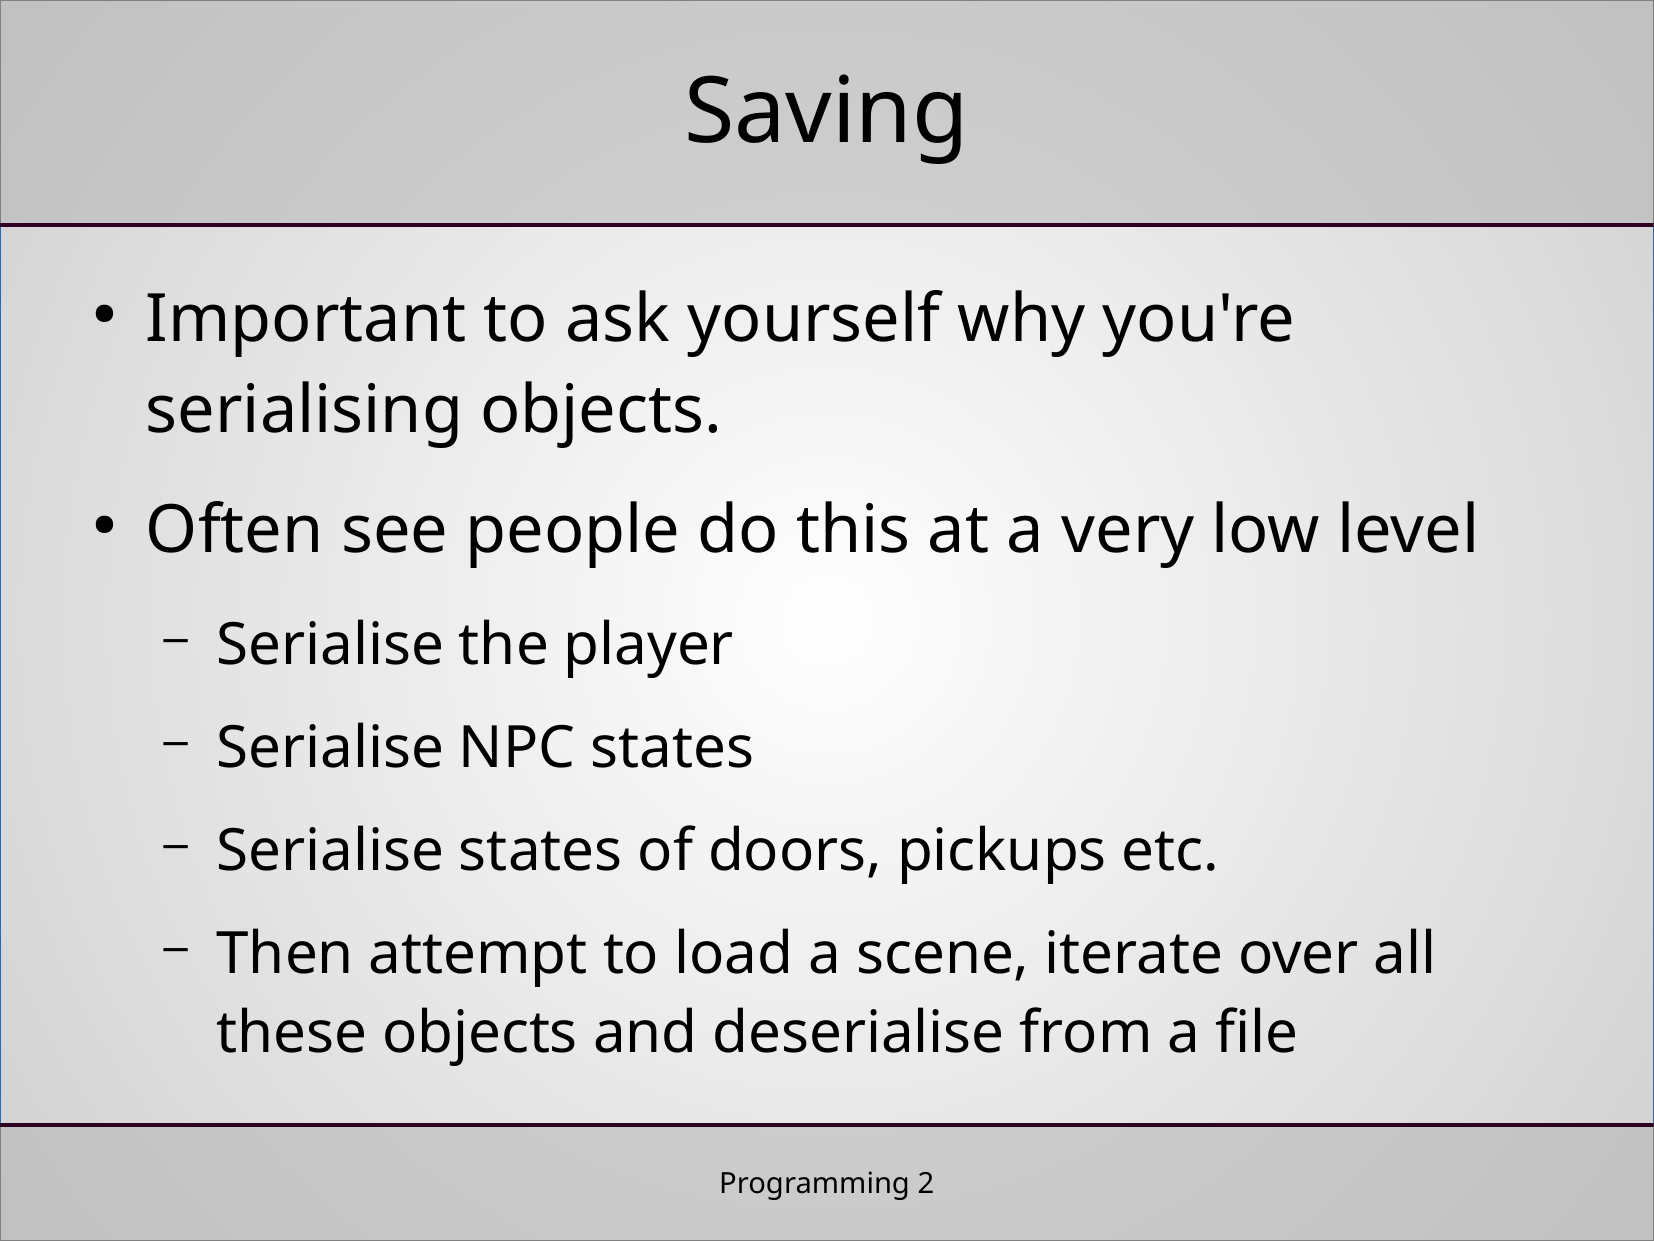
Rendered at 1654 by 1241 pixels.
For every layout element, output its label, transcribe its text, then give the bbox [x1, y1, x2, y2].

title Saving [82, 34, 1571, 181]
list Important to ask yourself why you're serialising objects. Often see people do this at a very low level Serialise the player Serialise NPC states Serialise states of doors, pickups etc. Then attempt to load a scene, iterate over all these objects and deserialise from a file [75, 270, 1571, 1075]
